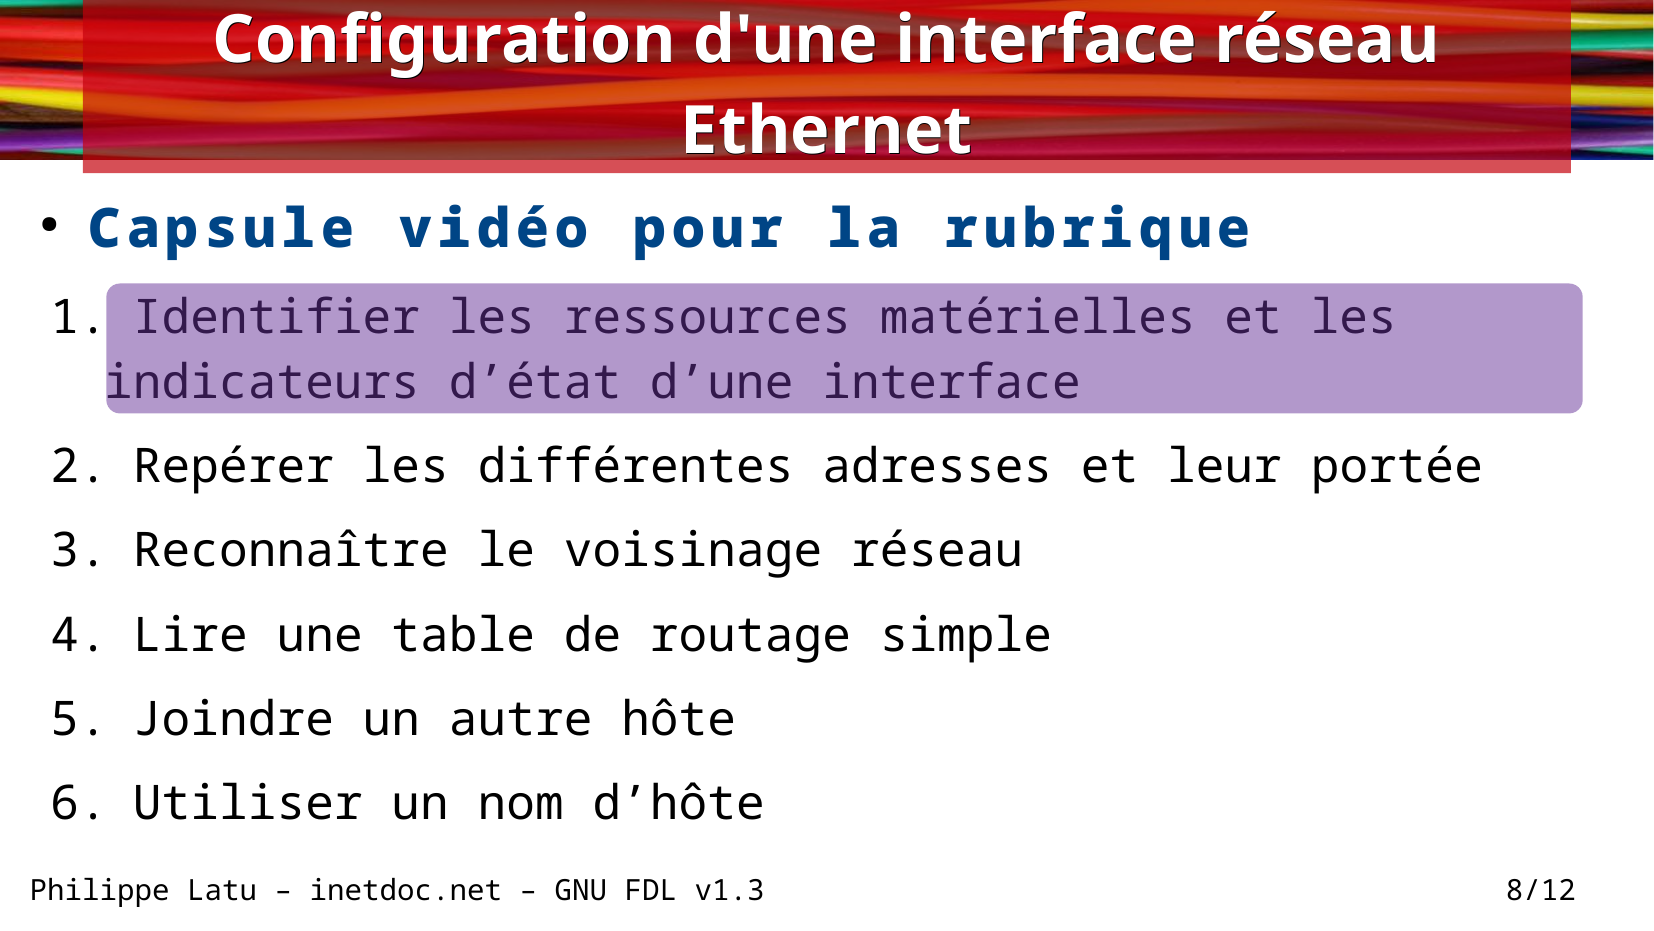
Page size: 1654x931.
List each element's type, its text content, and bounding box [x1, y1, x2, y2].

picture [1571, 0, 1654, 160]
text_box [106, 283, 1583, 414]
text_box Philippe Latu – inetdoc.net – GNU FDL v1.3 <numéro>/12 [23, 862, 1619, 911]
picture [0, 0, 82, 160]
list Capsule vidéo pour la rubrique Identifier les ressources matérielles et les indicateurs d’état d’une interface Repérer les différentes adresses et leur portée Reconnaître le voisinage réseau Lire une table de routage simple Joindre un autre hôte Utiliser un nom d’hôte [23, 188, 1619, 839]
title Configuration d'une interface réseau Ethernet [82, 10, 1571, 155]
